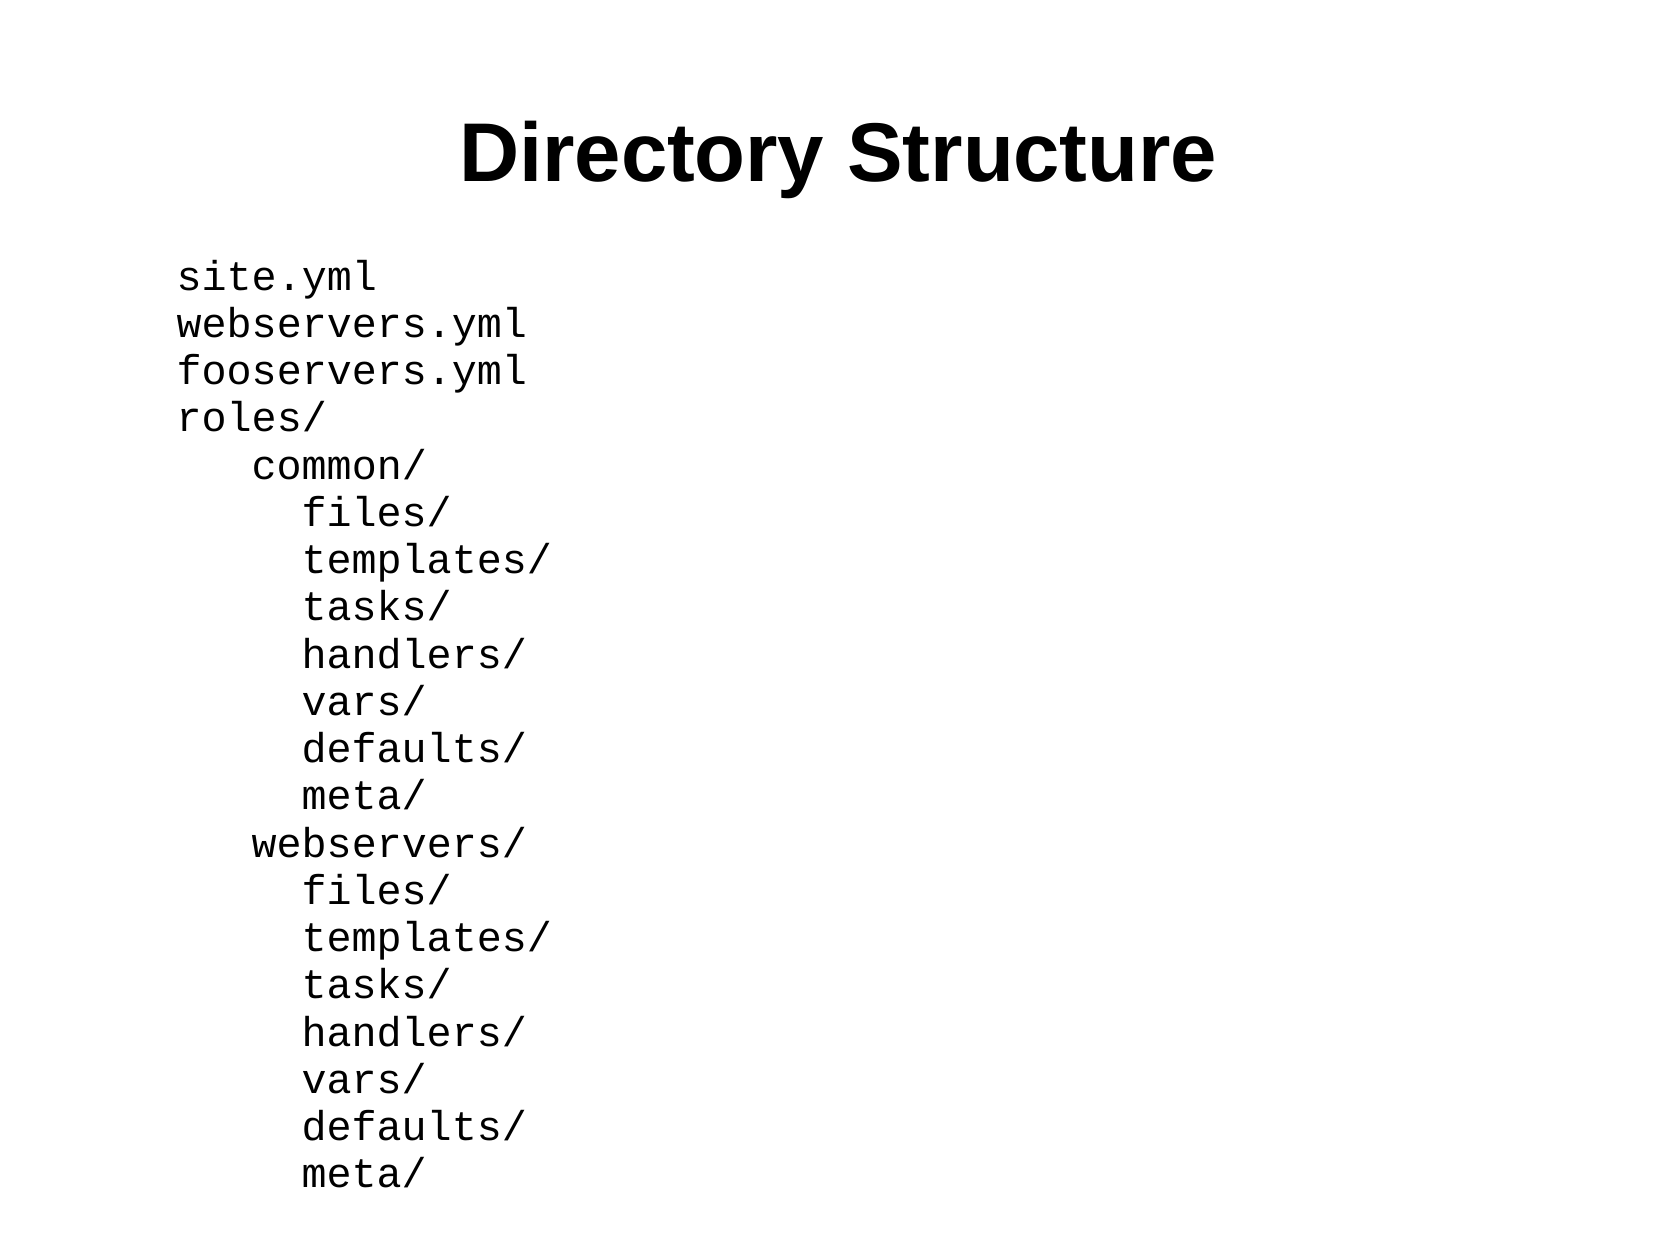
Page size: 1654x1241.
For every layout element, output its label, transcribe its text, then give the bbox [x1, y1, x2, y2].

text_box site.yml webservers.yml fooservers.yml roles/ common/ files/ templates/ tasks/ handlers/ vars/ defaults/ meta/ webservers/ files/ templates/ tasks/ handlers/ vars/ defaults/ meta/ [161, 248, 792, 1219]
subtitle Directory Structure [94, 106, 1583, 1123]
